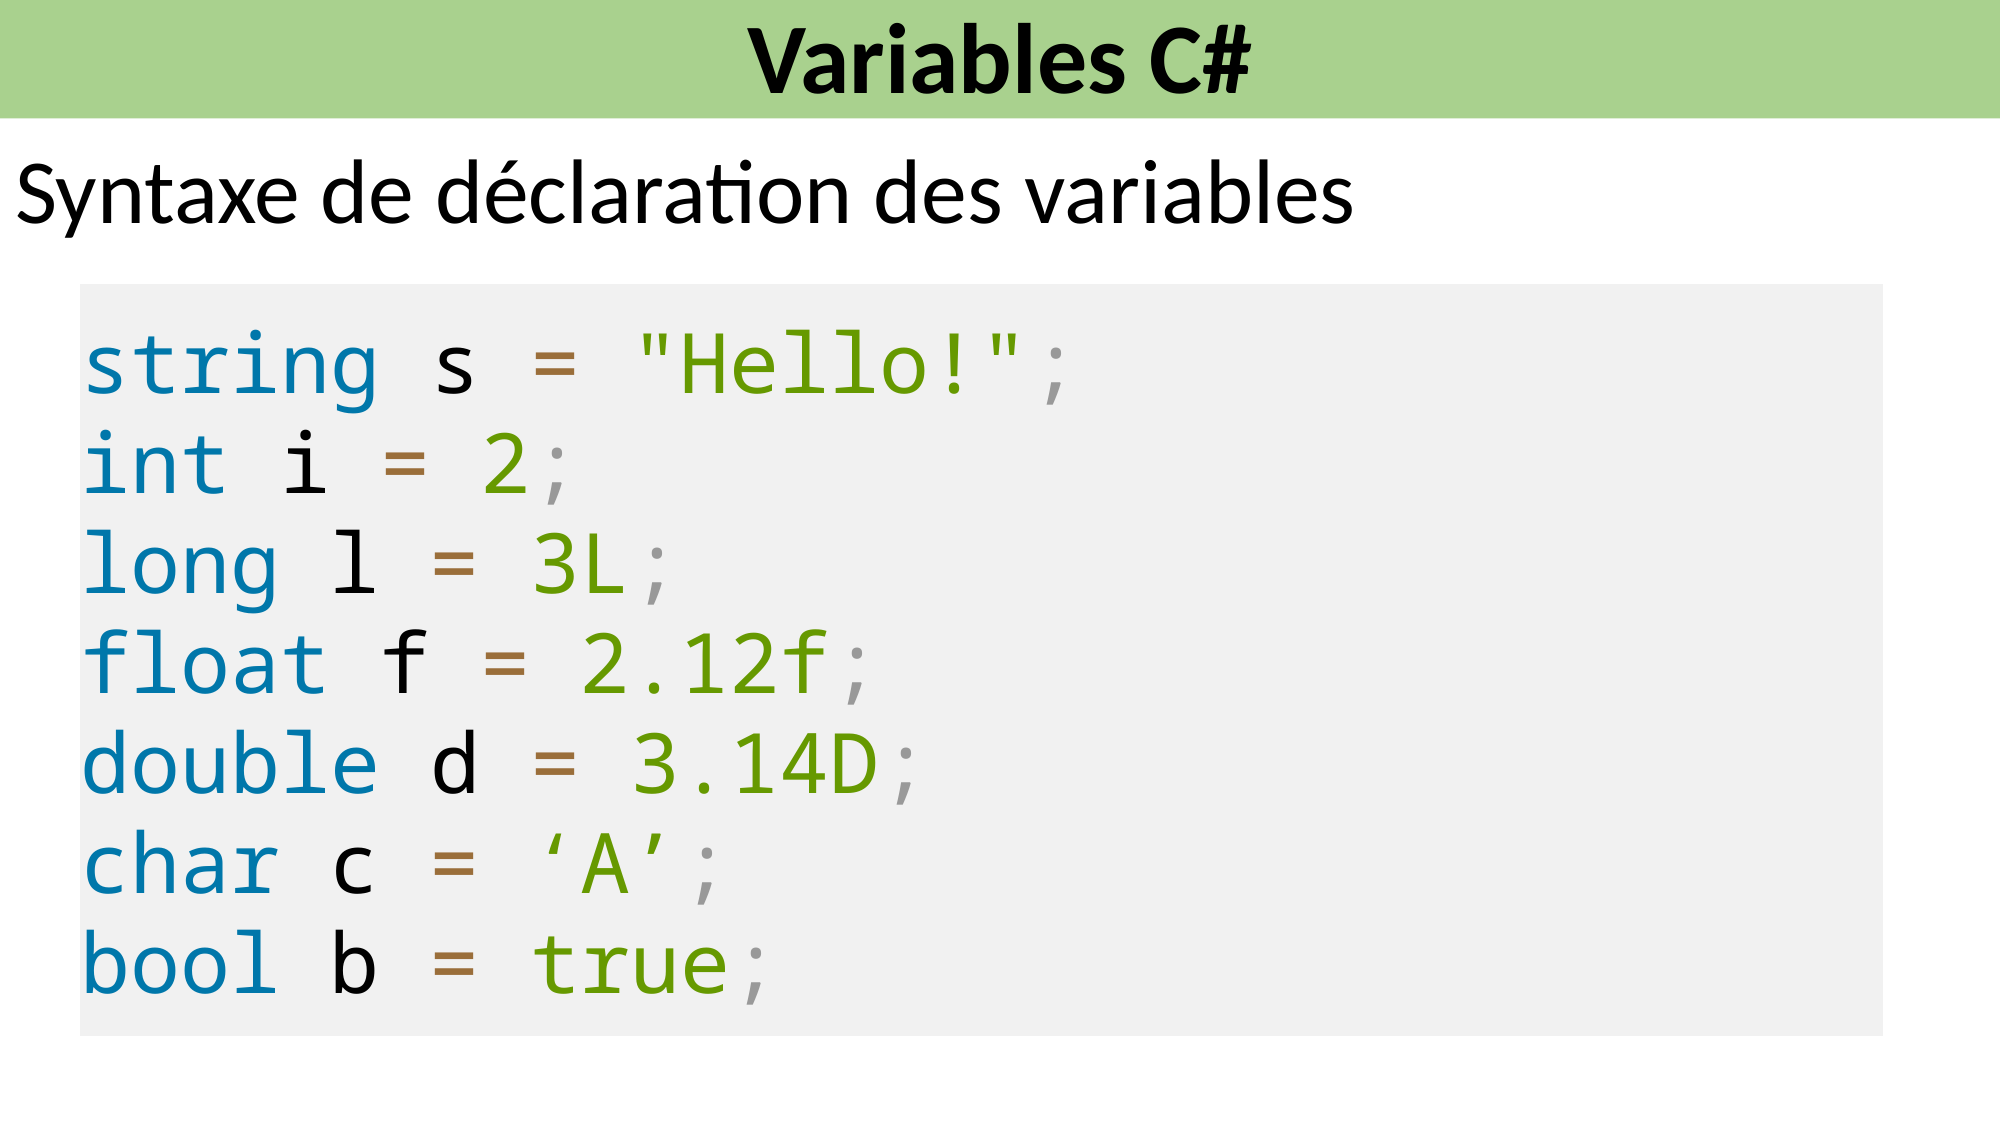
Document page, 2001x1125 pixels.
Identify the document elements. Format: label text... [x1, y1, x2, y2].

text_box string s = "Hello!"; int i = 2; long l = 3L; float f = 2.12f; double d = 3.14D; char c = ‘A’; bool b = true; [80, 284, 1883, 1036]
title Variables C# [0, 0, 2000, 119]
text_box Syntaxe de déclaration des variables [0, 124, 1883, 251]
